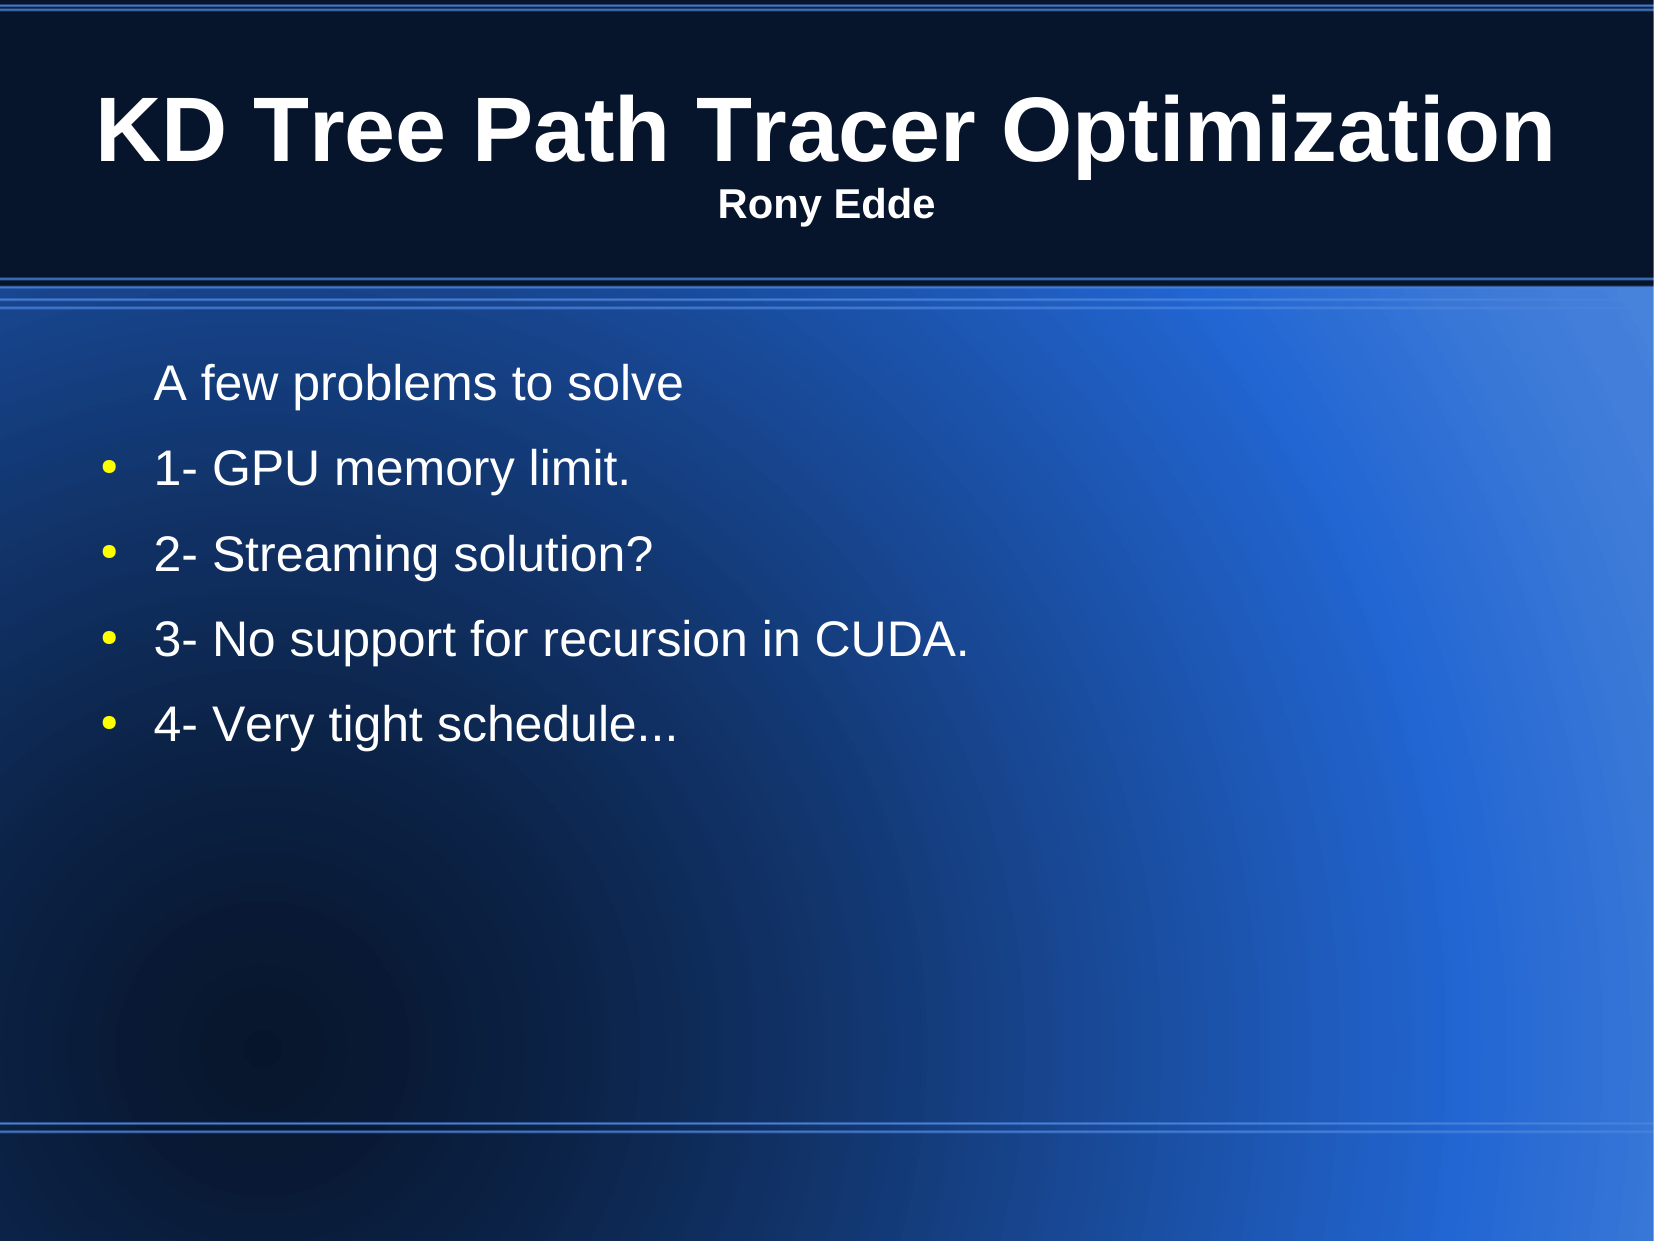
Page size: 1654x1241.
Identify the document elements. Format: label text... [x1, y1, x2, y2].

title KD Tree Path Tracer Optimization Rony Edde [82, 56, 1571, 250]
list A few problems to solve 1- GPU memory limit. 2- Streaming solution? 3- No support for recursion in CUDA. 4- Very tight schedule... [82, 355, 1571, 1058]
picture [0, 0, 1654, 1241]
